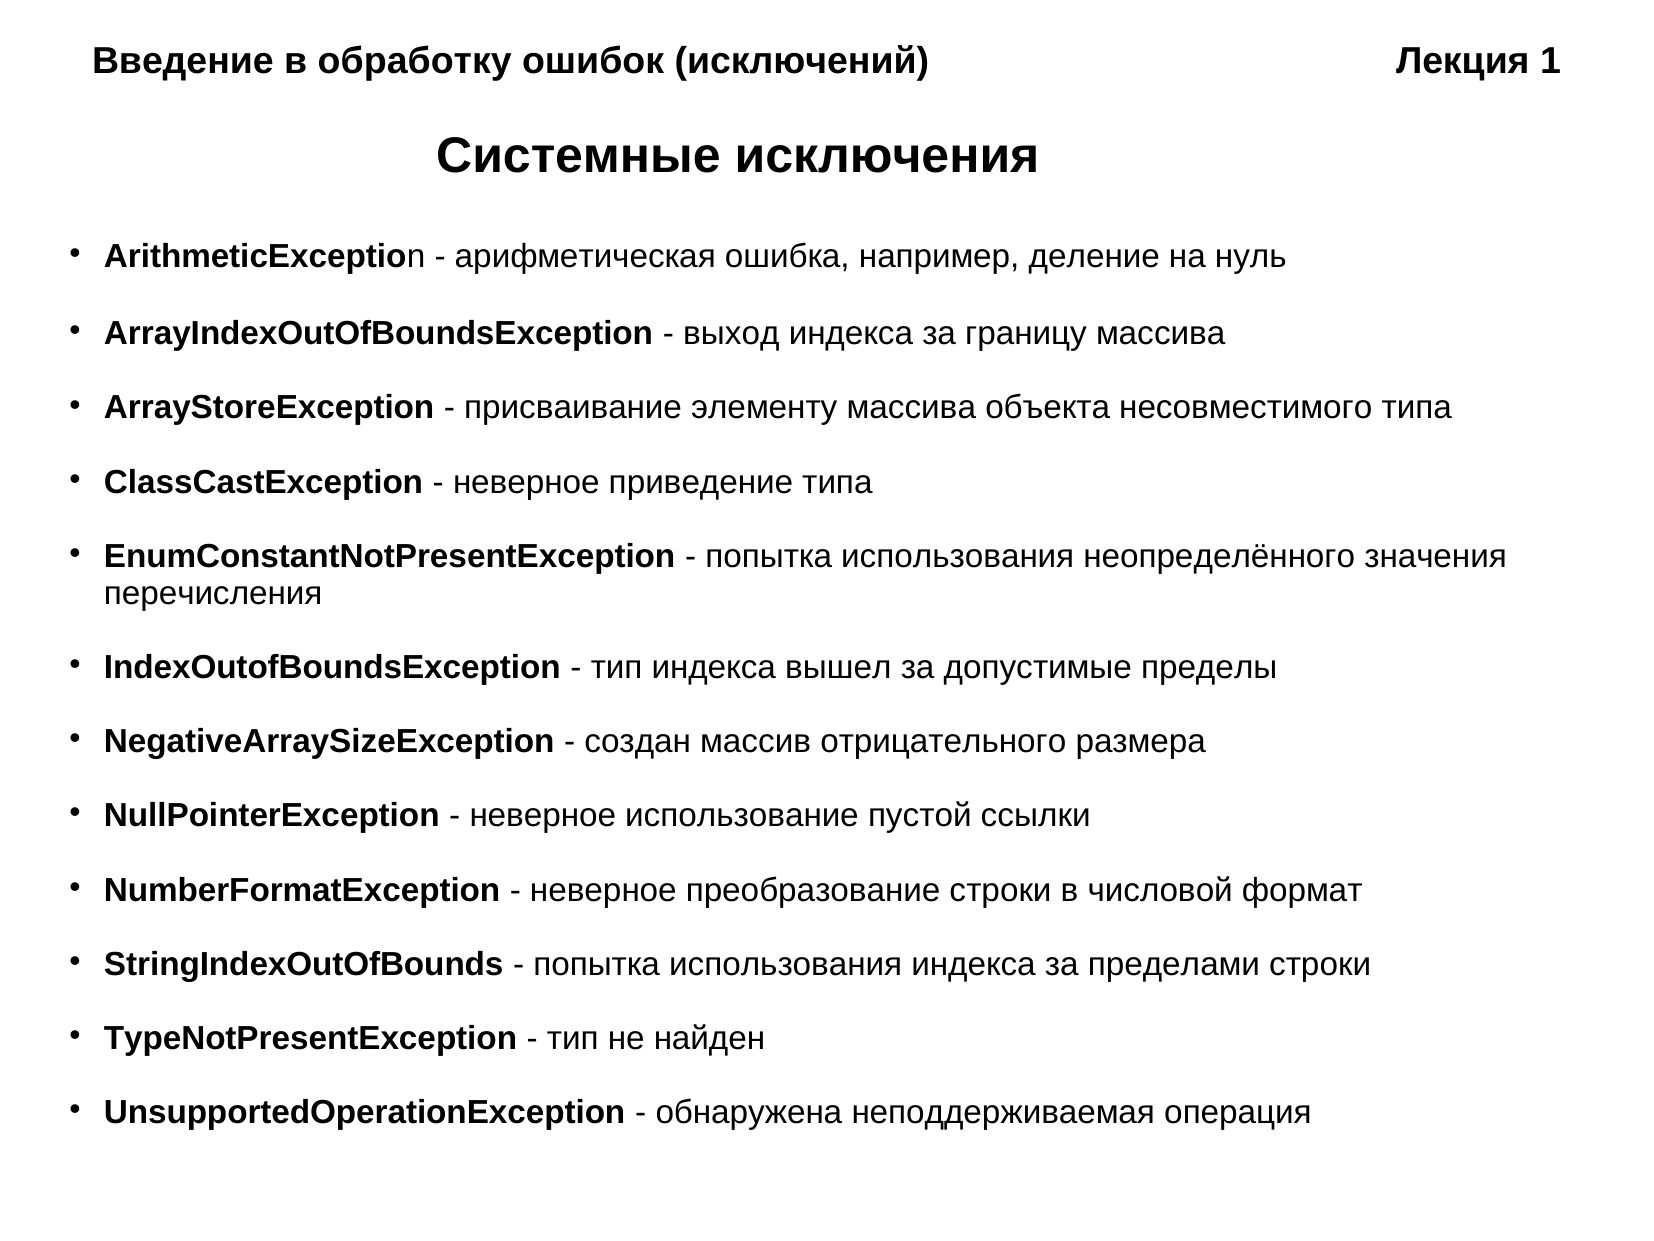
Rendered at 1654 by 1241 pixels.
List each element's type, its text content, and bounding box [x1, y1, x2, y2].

text_box ArithmeticException - арифметическая ошибка, например, деление на нуль ArrayIndexOutOfBoundsException - выход индекса за границу массива ArrayStoreException - присваивание элементу массива объекта несовместимого типа ClassCastException - неверное приведение типа EnumConstantNotPresentException - попытка использования неопределённого значения перечисления IndexOutofBoundsException - тип индекса вышел за допустимые пределы NegativeArraySizeException - создан массив отрицательного размера NullPointerException - неверное использование пустой ссылки NumberFormatException - неверное преобразование строки в числовой формат StringIndexOutOfBounds - попытка использования индекса за пределами строки TypeNotPresentException - тип не найден UnsupportedOperationException - обнаружена неподдерживаемая операция [54, 230, 1595, 1139]
text_box Введение в обработку ошибок (исключений) Лекция 1 [82, 25, 1571, 95]
text_box Системные исключения [413, 118, 1063, 190]
